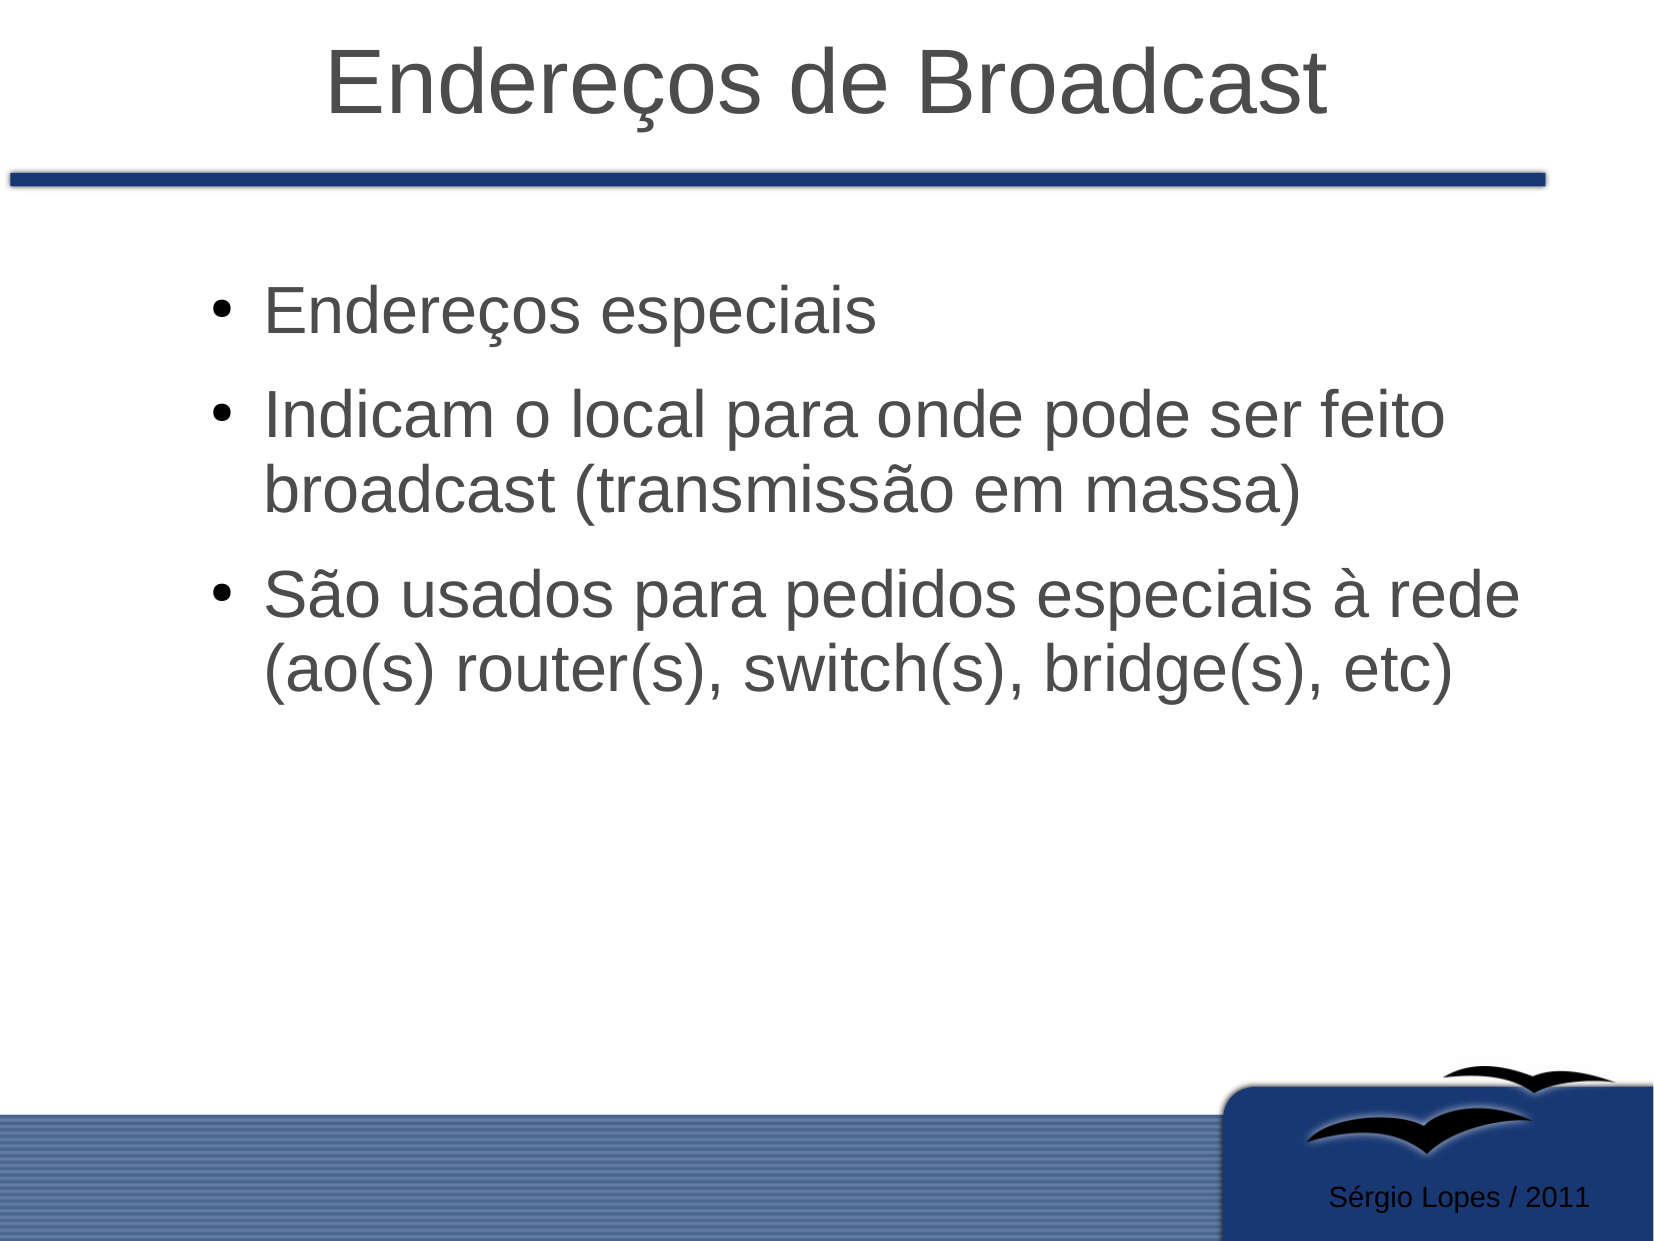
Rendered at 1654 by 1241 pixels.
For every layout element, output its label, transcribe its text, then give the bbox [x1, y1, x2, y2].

text_box Sérgio Lopes / 2011 [1328, 1181, 1588, 1214]
list Endereços especiais Indicam o local para onde pode ser feito broadcast (transmissão em massa) São usados para pedidos especiais à rede (ao(s) router(s), switch(s), bridge(s), etc) [121, 273, 1534, 1056]
title Endereços de Broadcast [121, 0, 1534, 164]
picture [0, 0, 1654, 1241]
